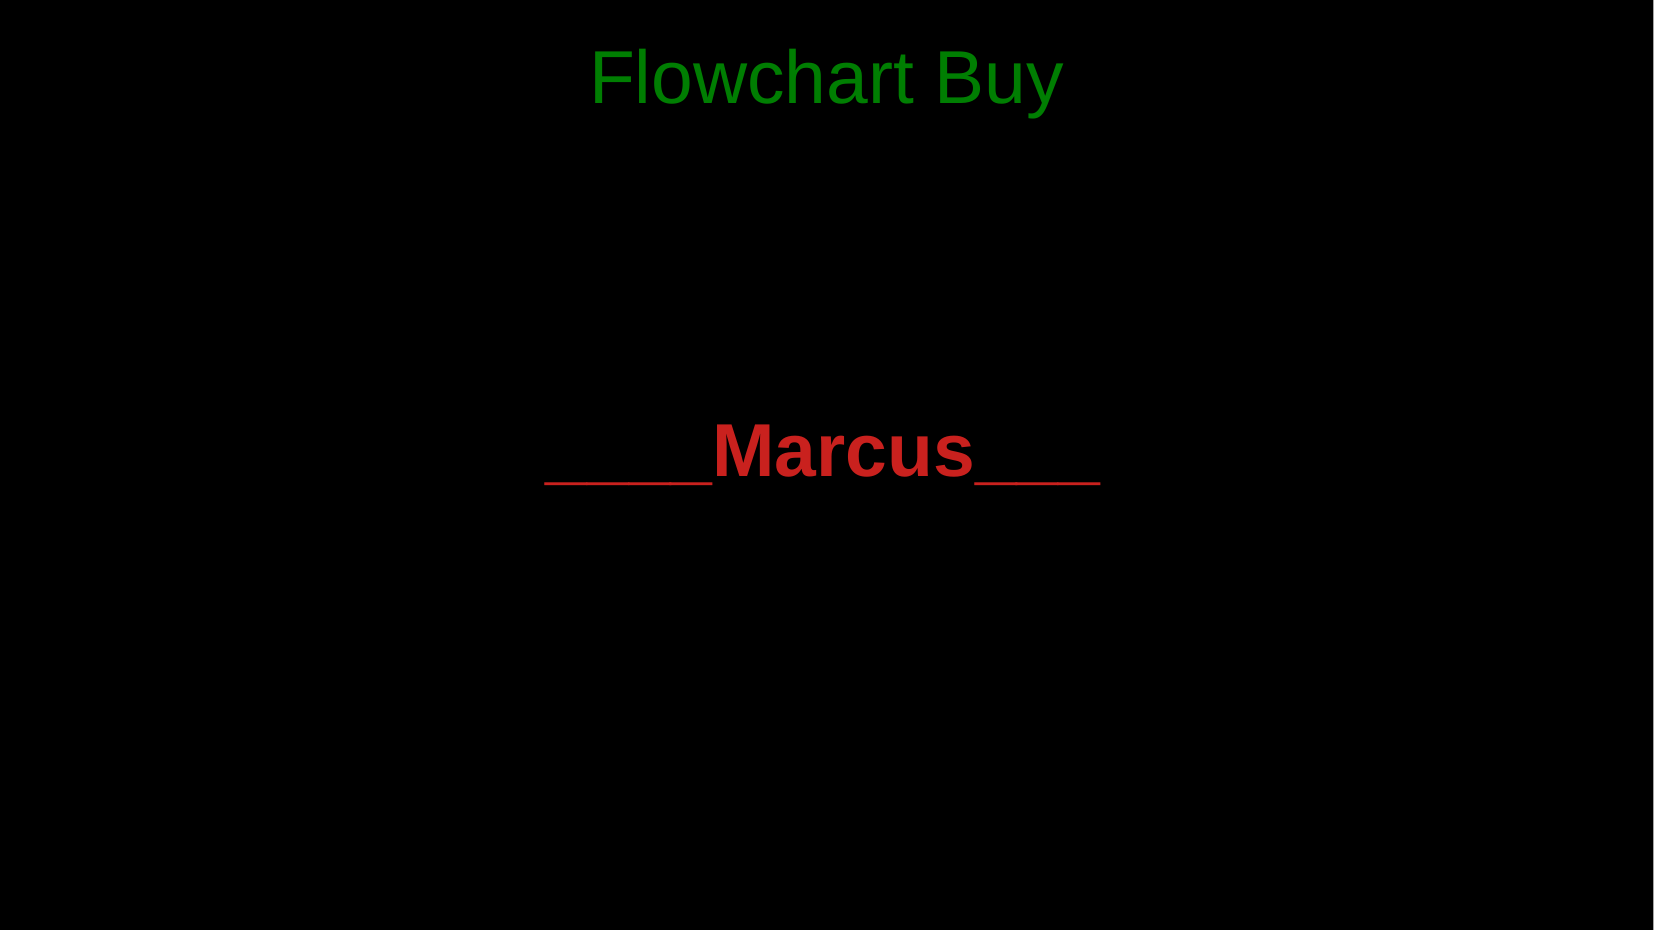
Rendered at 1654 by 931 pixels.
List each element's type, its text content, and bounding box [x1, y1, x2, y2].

title Flowchart Buy [0, 0, 1654, 156]
title ____Marcus___ [0, 345, 1651, 556]
